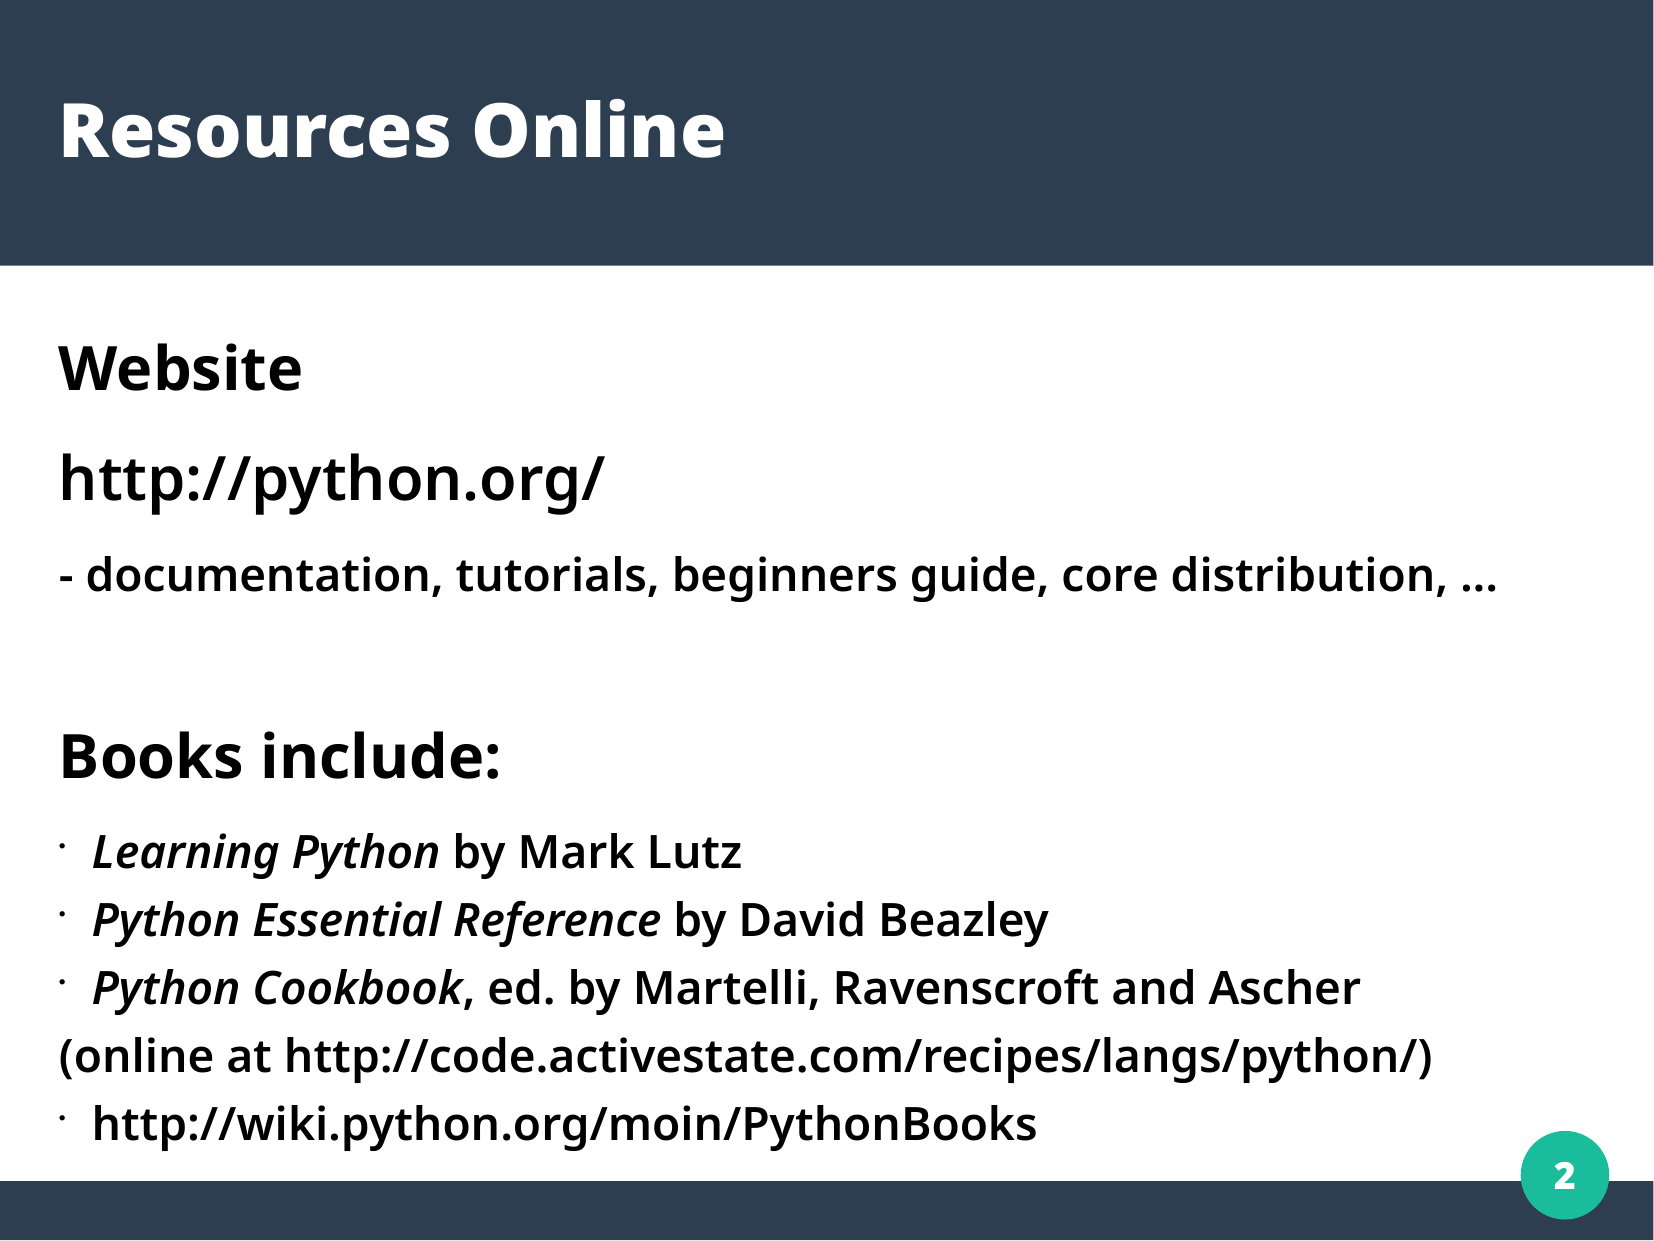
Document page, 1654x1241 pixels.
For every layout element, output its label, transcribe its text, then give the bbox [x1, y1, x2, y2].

list Website http://python.org/ - documentation, tutorials, beginners guide, core distribution, ... Books include: Learning Python by Mark Lutz Python Essential Reference by David Beazley Python Cookbook, ed. by Martelli, Ravenscroft and Ascher (online at http://code.activestate.com/recipes/langs/python/) http://wiki.python.org/moin/PythonBooks [59, 324, 1595, 1152]
title Resources Online [59, 49, 1595, 207]
